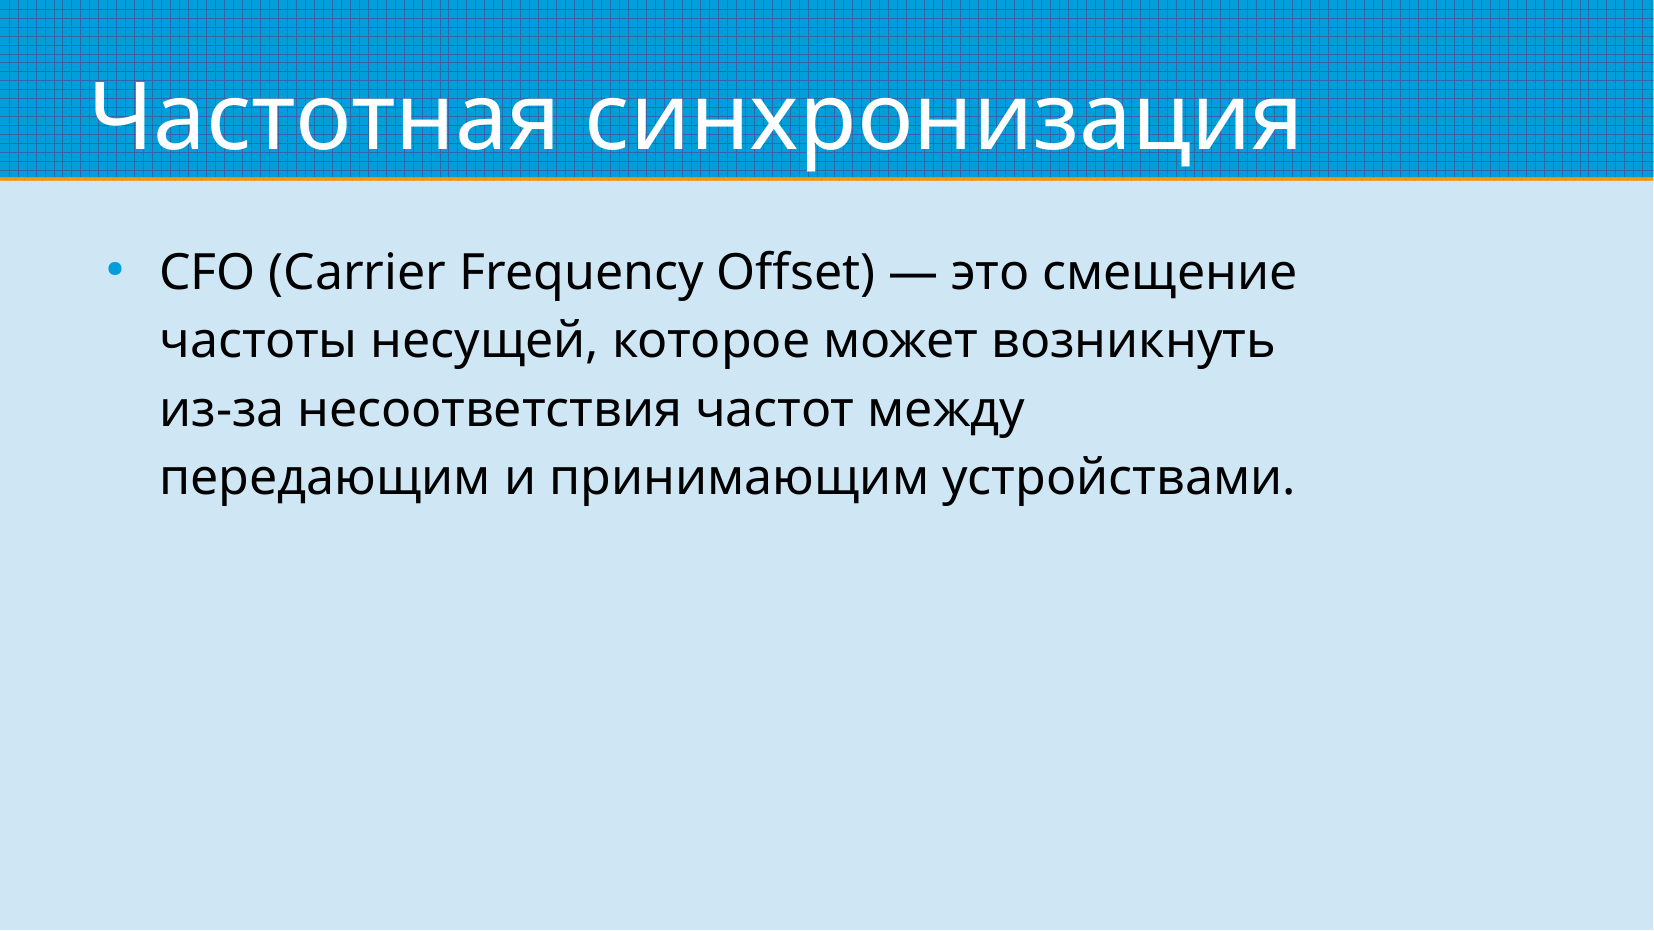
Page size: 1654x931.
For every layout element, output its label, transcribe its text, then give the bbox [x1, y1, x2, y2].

list CFO (Carrier Frequency Offset) — это смещение частоты несущей, которое может возникнуть из-за несоответствия частот между передающим и принимающим устройствами. [88, 236, 1300, 591]
title Частотная синхронизация [88, 14, 1565, 178]
